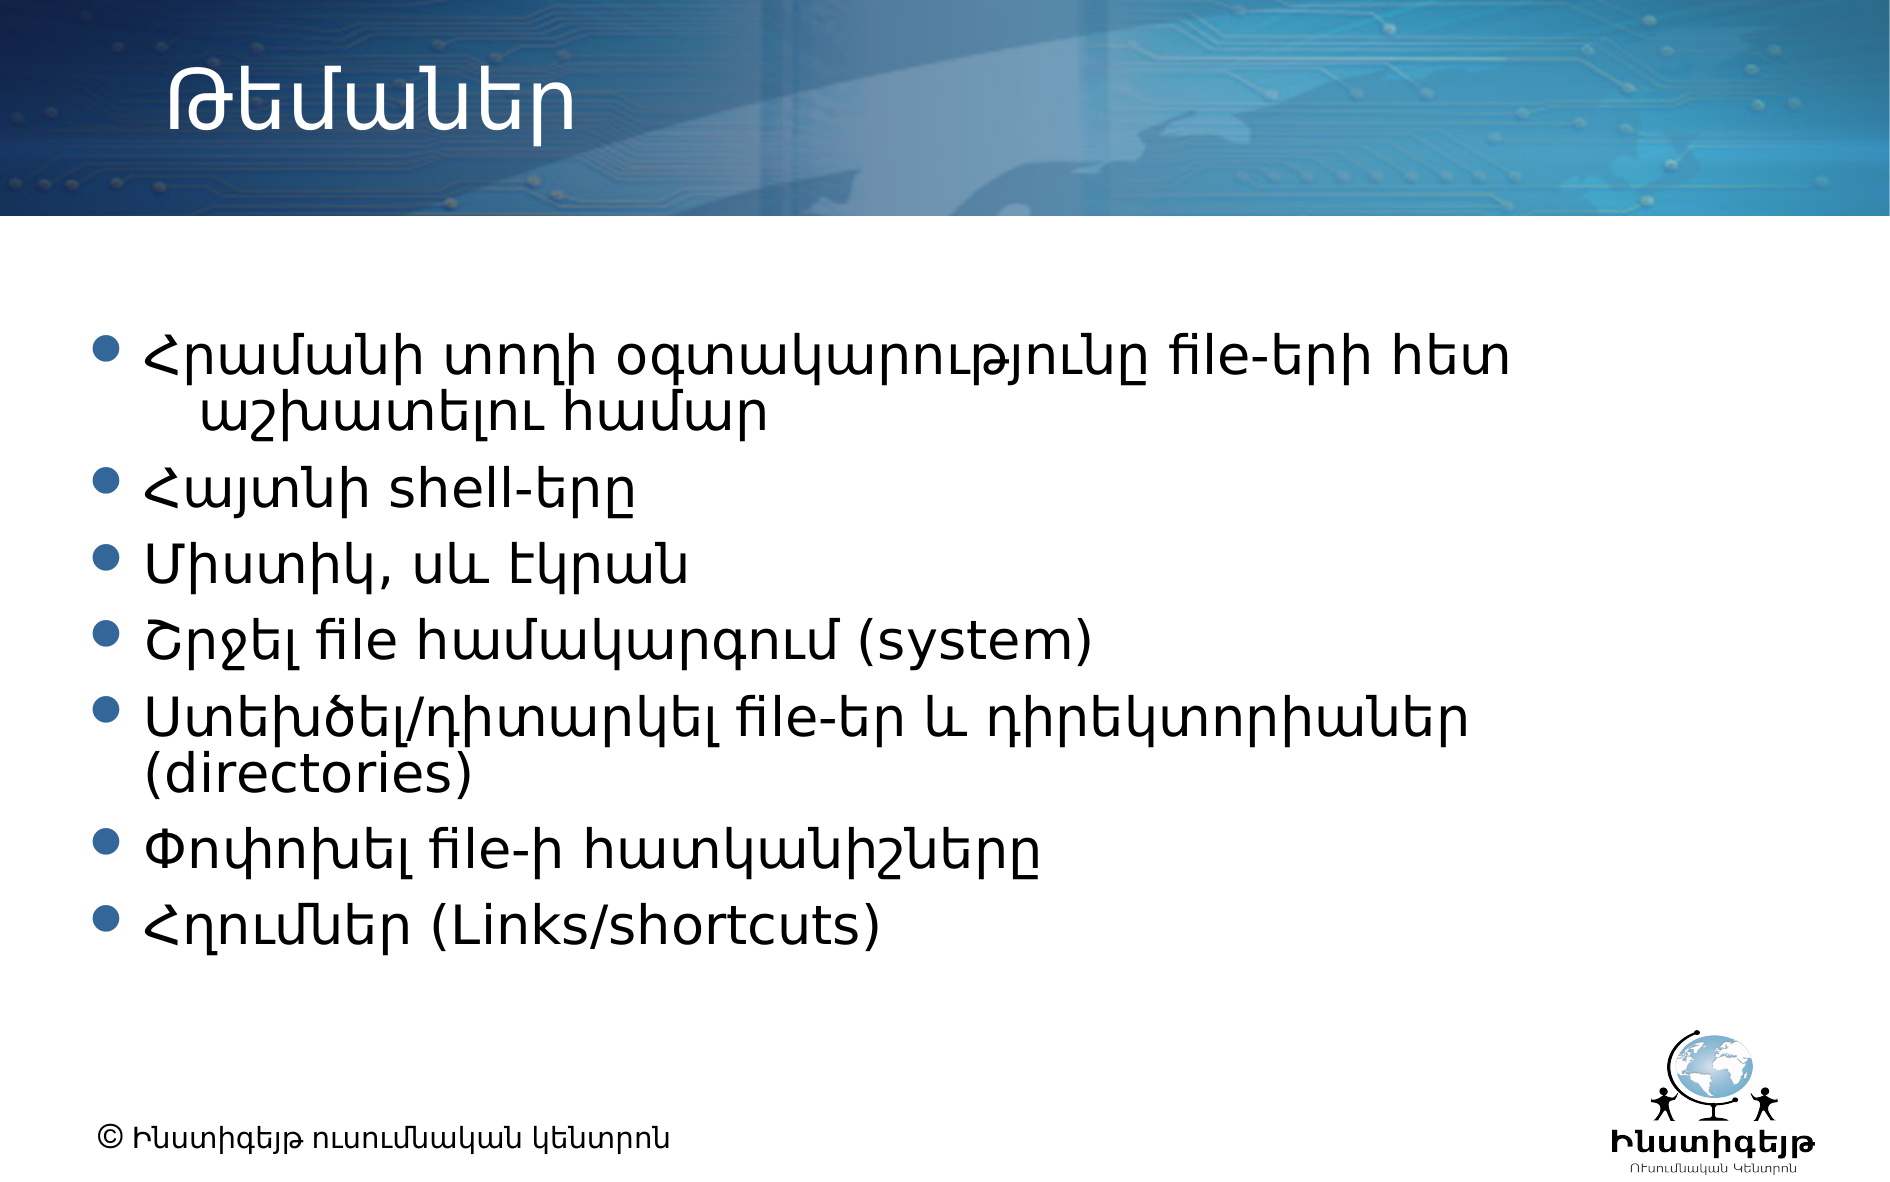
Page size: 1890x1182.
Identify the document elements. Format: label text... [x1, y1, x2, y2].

picture [0, 0, 1890, 216]
picture [1612, 1030, 1815, 1175]
list Հրամանի տողի օգտակարությունը file-երի հետ աշխատելու համար Հայտնի shell-երը Միստիկ, սև էկրան Շրջել file համակարգում (system) Ստեխծել/դիտարկել file-եր և դիրեկտորիաներ (directories) Փոփոխել file-ի հատկանիշները Հղումներ (Links/shortcuts) [88, 329, 1793, 350]
